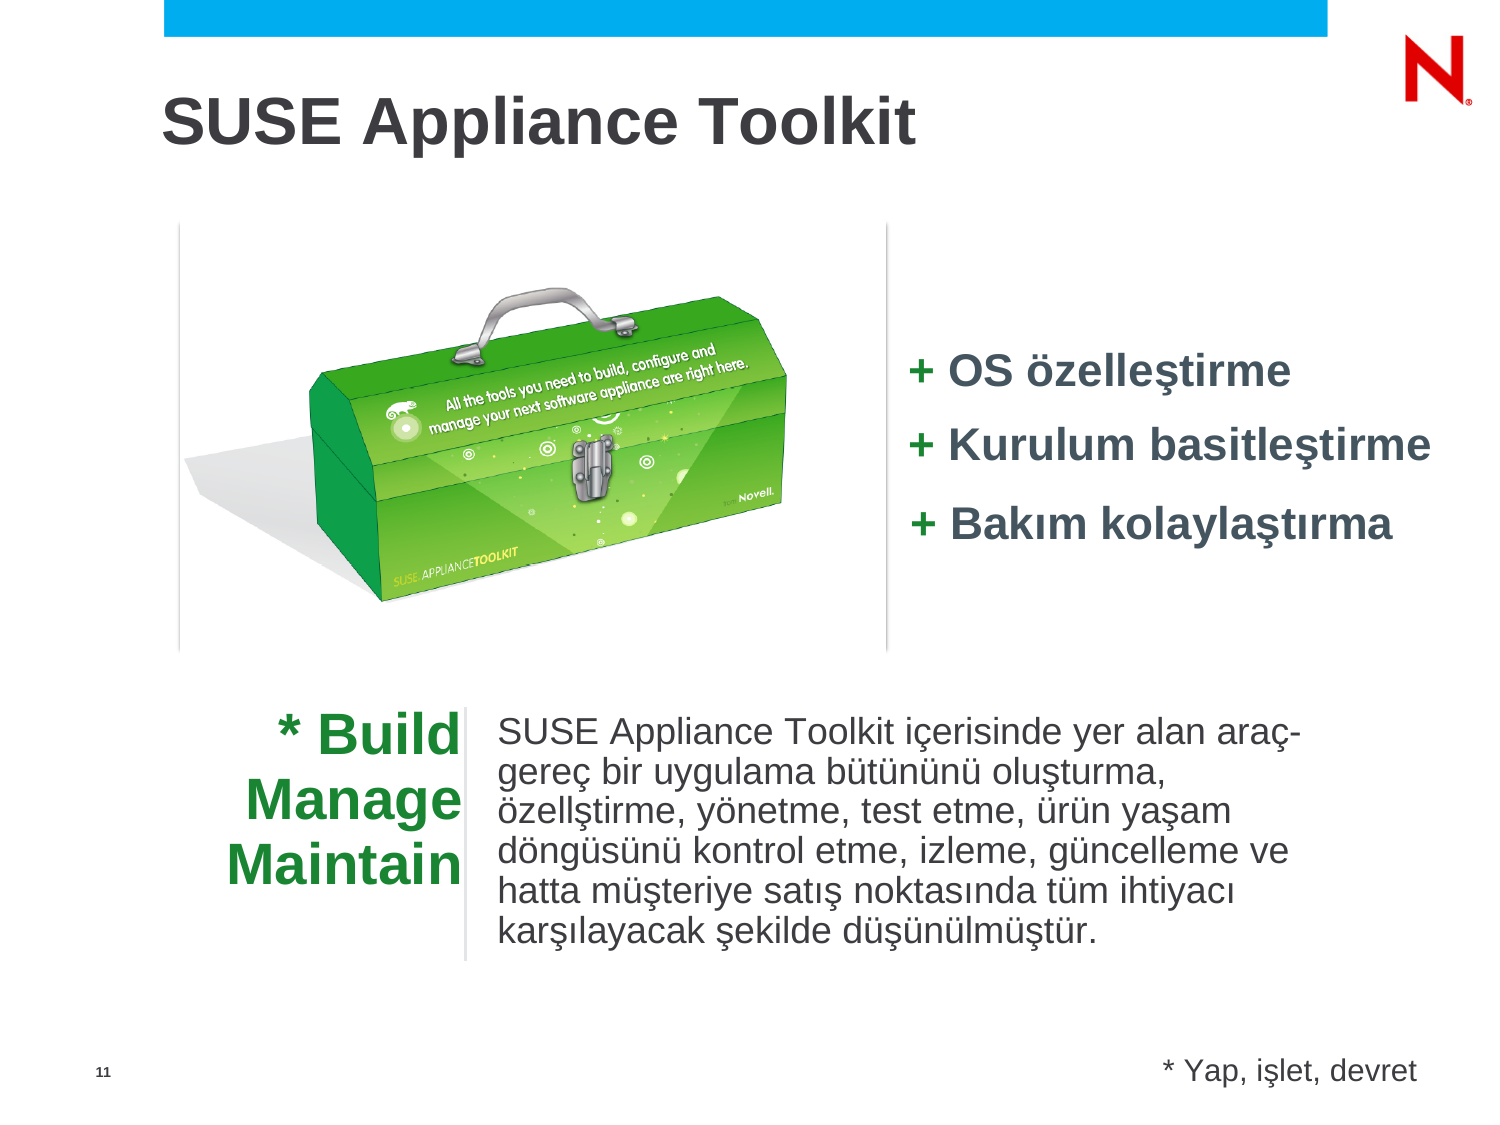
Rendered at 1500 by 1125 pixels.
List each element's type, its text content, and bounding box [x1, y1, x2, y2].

text_box + Bakım kolaylaştırma [910, 497, 1394, 550]
picture [1403, 32, 1473, 107]
text_box + OS özelleştirme [908, 345, 1293, 397]
picture [175, 218, 891, 656]
text_box + Kurulum basitleştirme [909, 419, 1433, 471]
text_box * Build Manage Maintain [167, 701, 463, 1053]
text_box SUSE Appliance Toolkit içerisinde yer alan araç-gereç bir uygulama bütününü oluşturma, özellştirme, yönetme, test etme, ürün yaşam döngüsünü kontrol etme, izleme, güncelleme ve hatta müşteriye satış noktasında tüm ihtiyacı karşılayacak şekilde düşünülmüştür. [497, 689, 1349, 976]
text_box * Yap, işlet, devret [1162, 1052, 1463, 1088]
title SUSE Appliance Toolkit [161, 41, 1383, 205]
